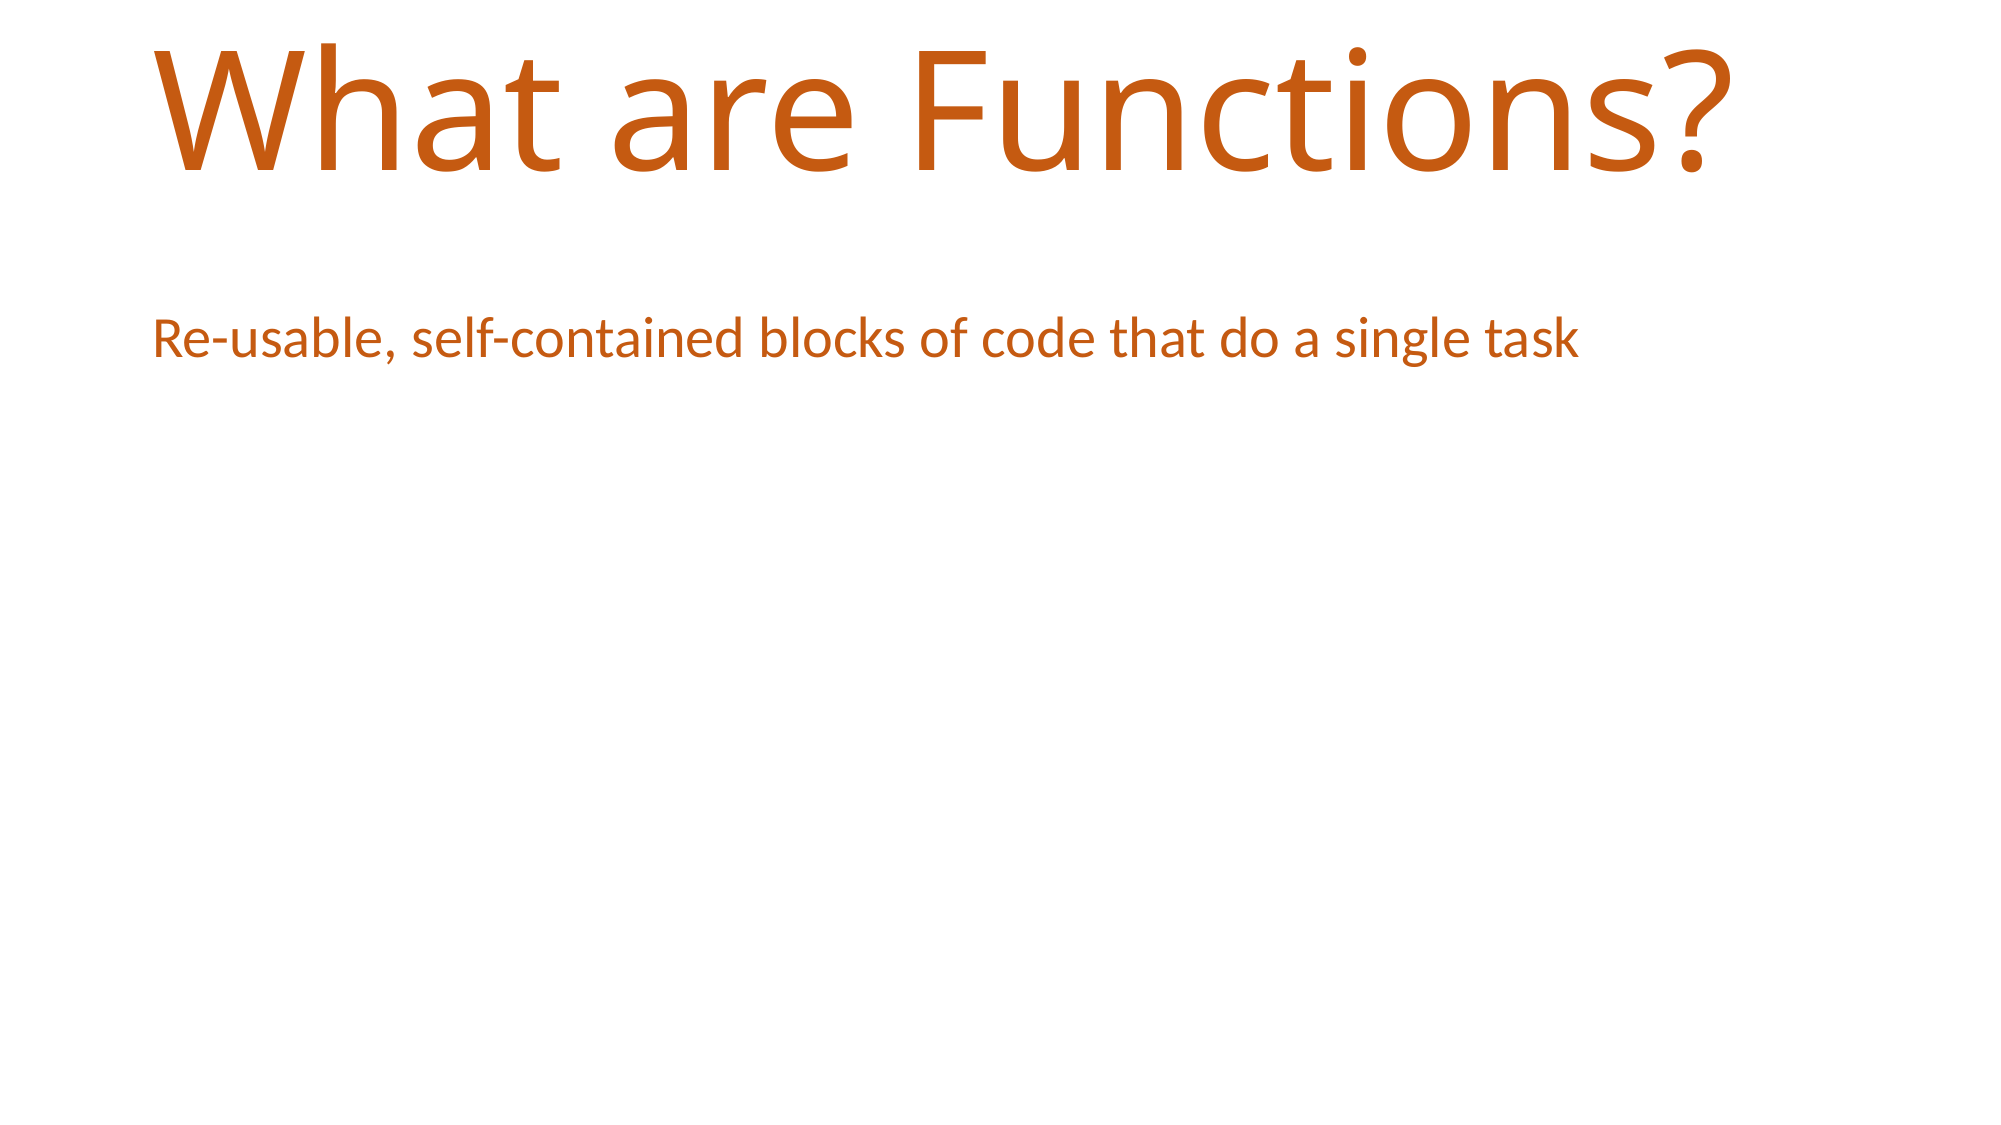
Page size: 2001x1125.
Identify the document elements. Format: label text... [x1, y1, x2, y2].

list What are Functions? Re-usable, self-contained blocks of code that do a single task [137, 34, 1863, 1088]
